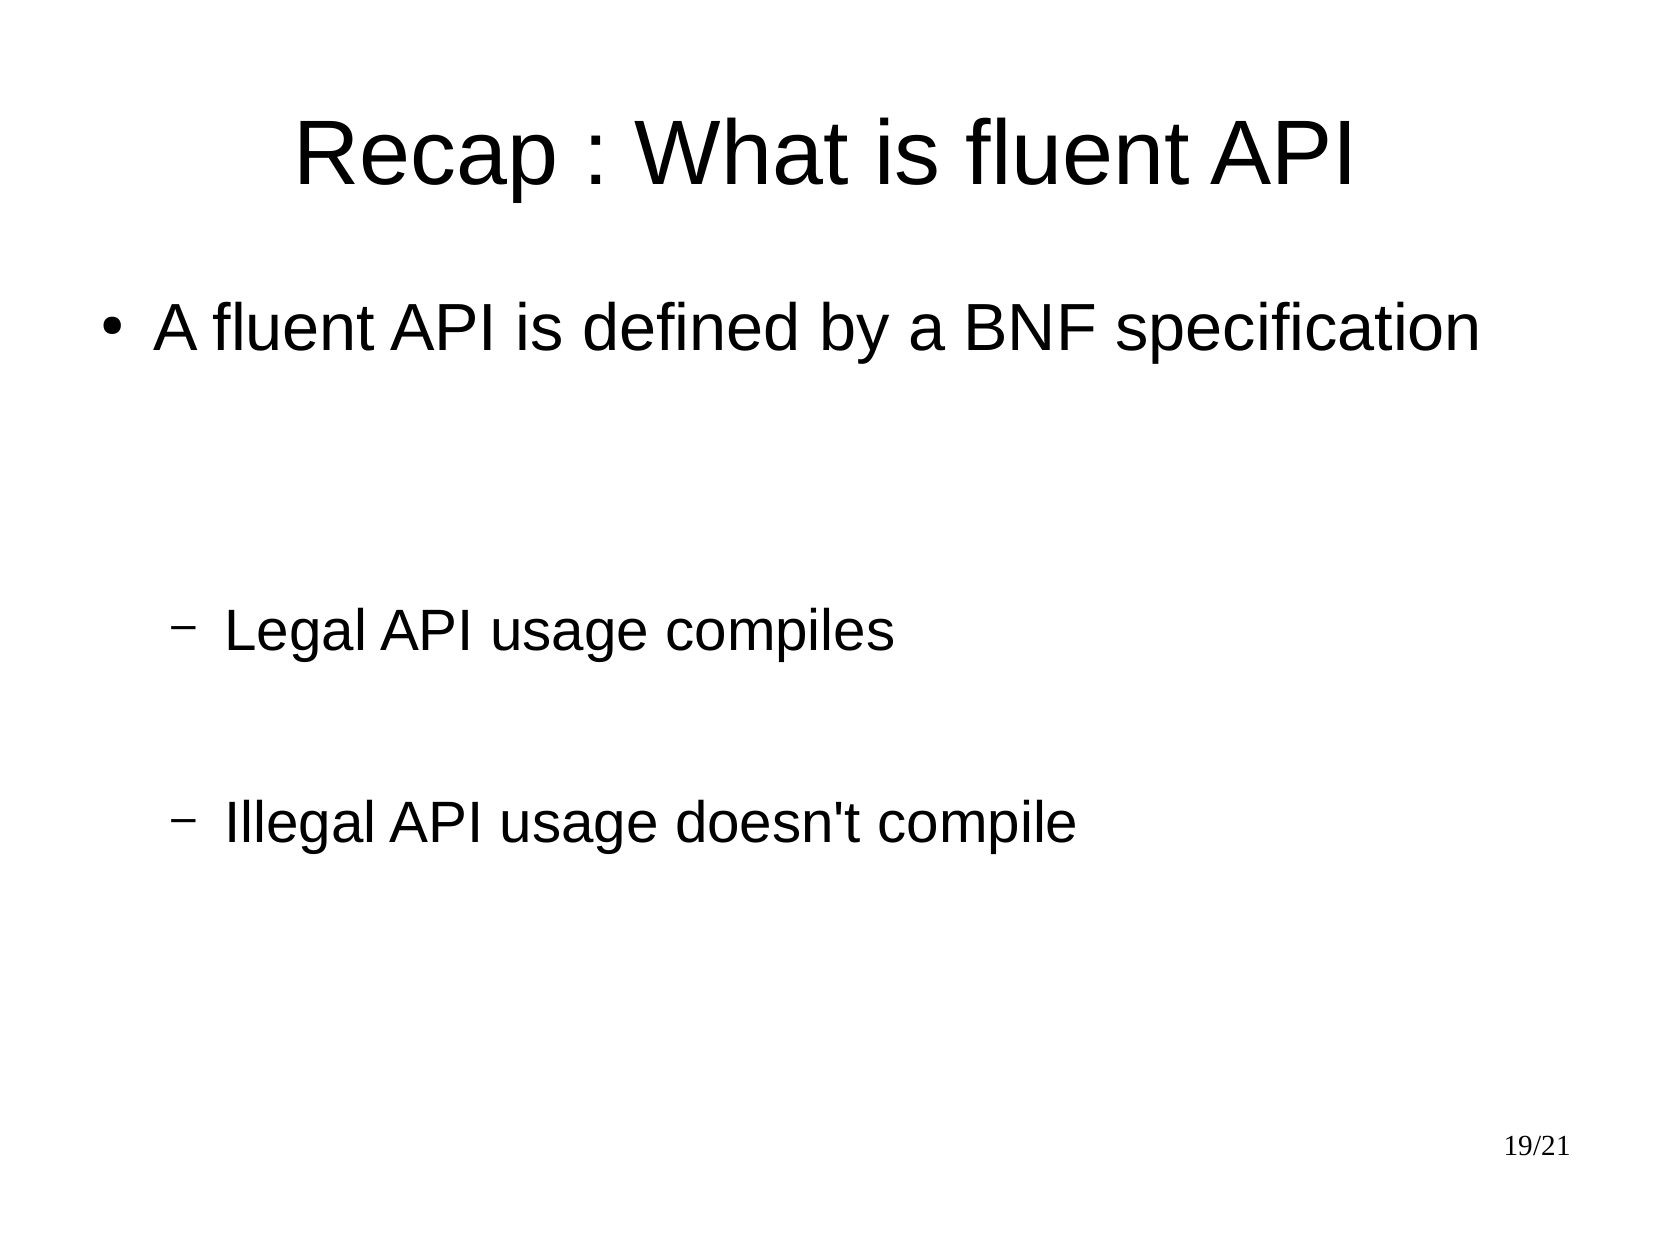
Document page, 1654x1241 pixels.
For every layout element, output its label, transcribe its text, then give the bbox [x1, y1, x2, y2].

title Recap : What is fluent API [82, 49, 1571, 257]
list A fluent API is defined by a BNF specification Legal API usage compiles Illegal API usage doesn't compile [82, 290, 1571, 1010]
